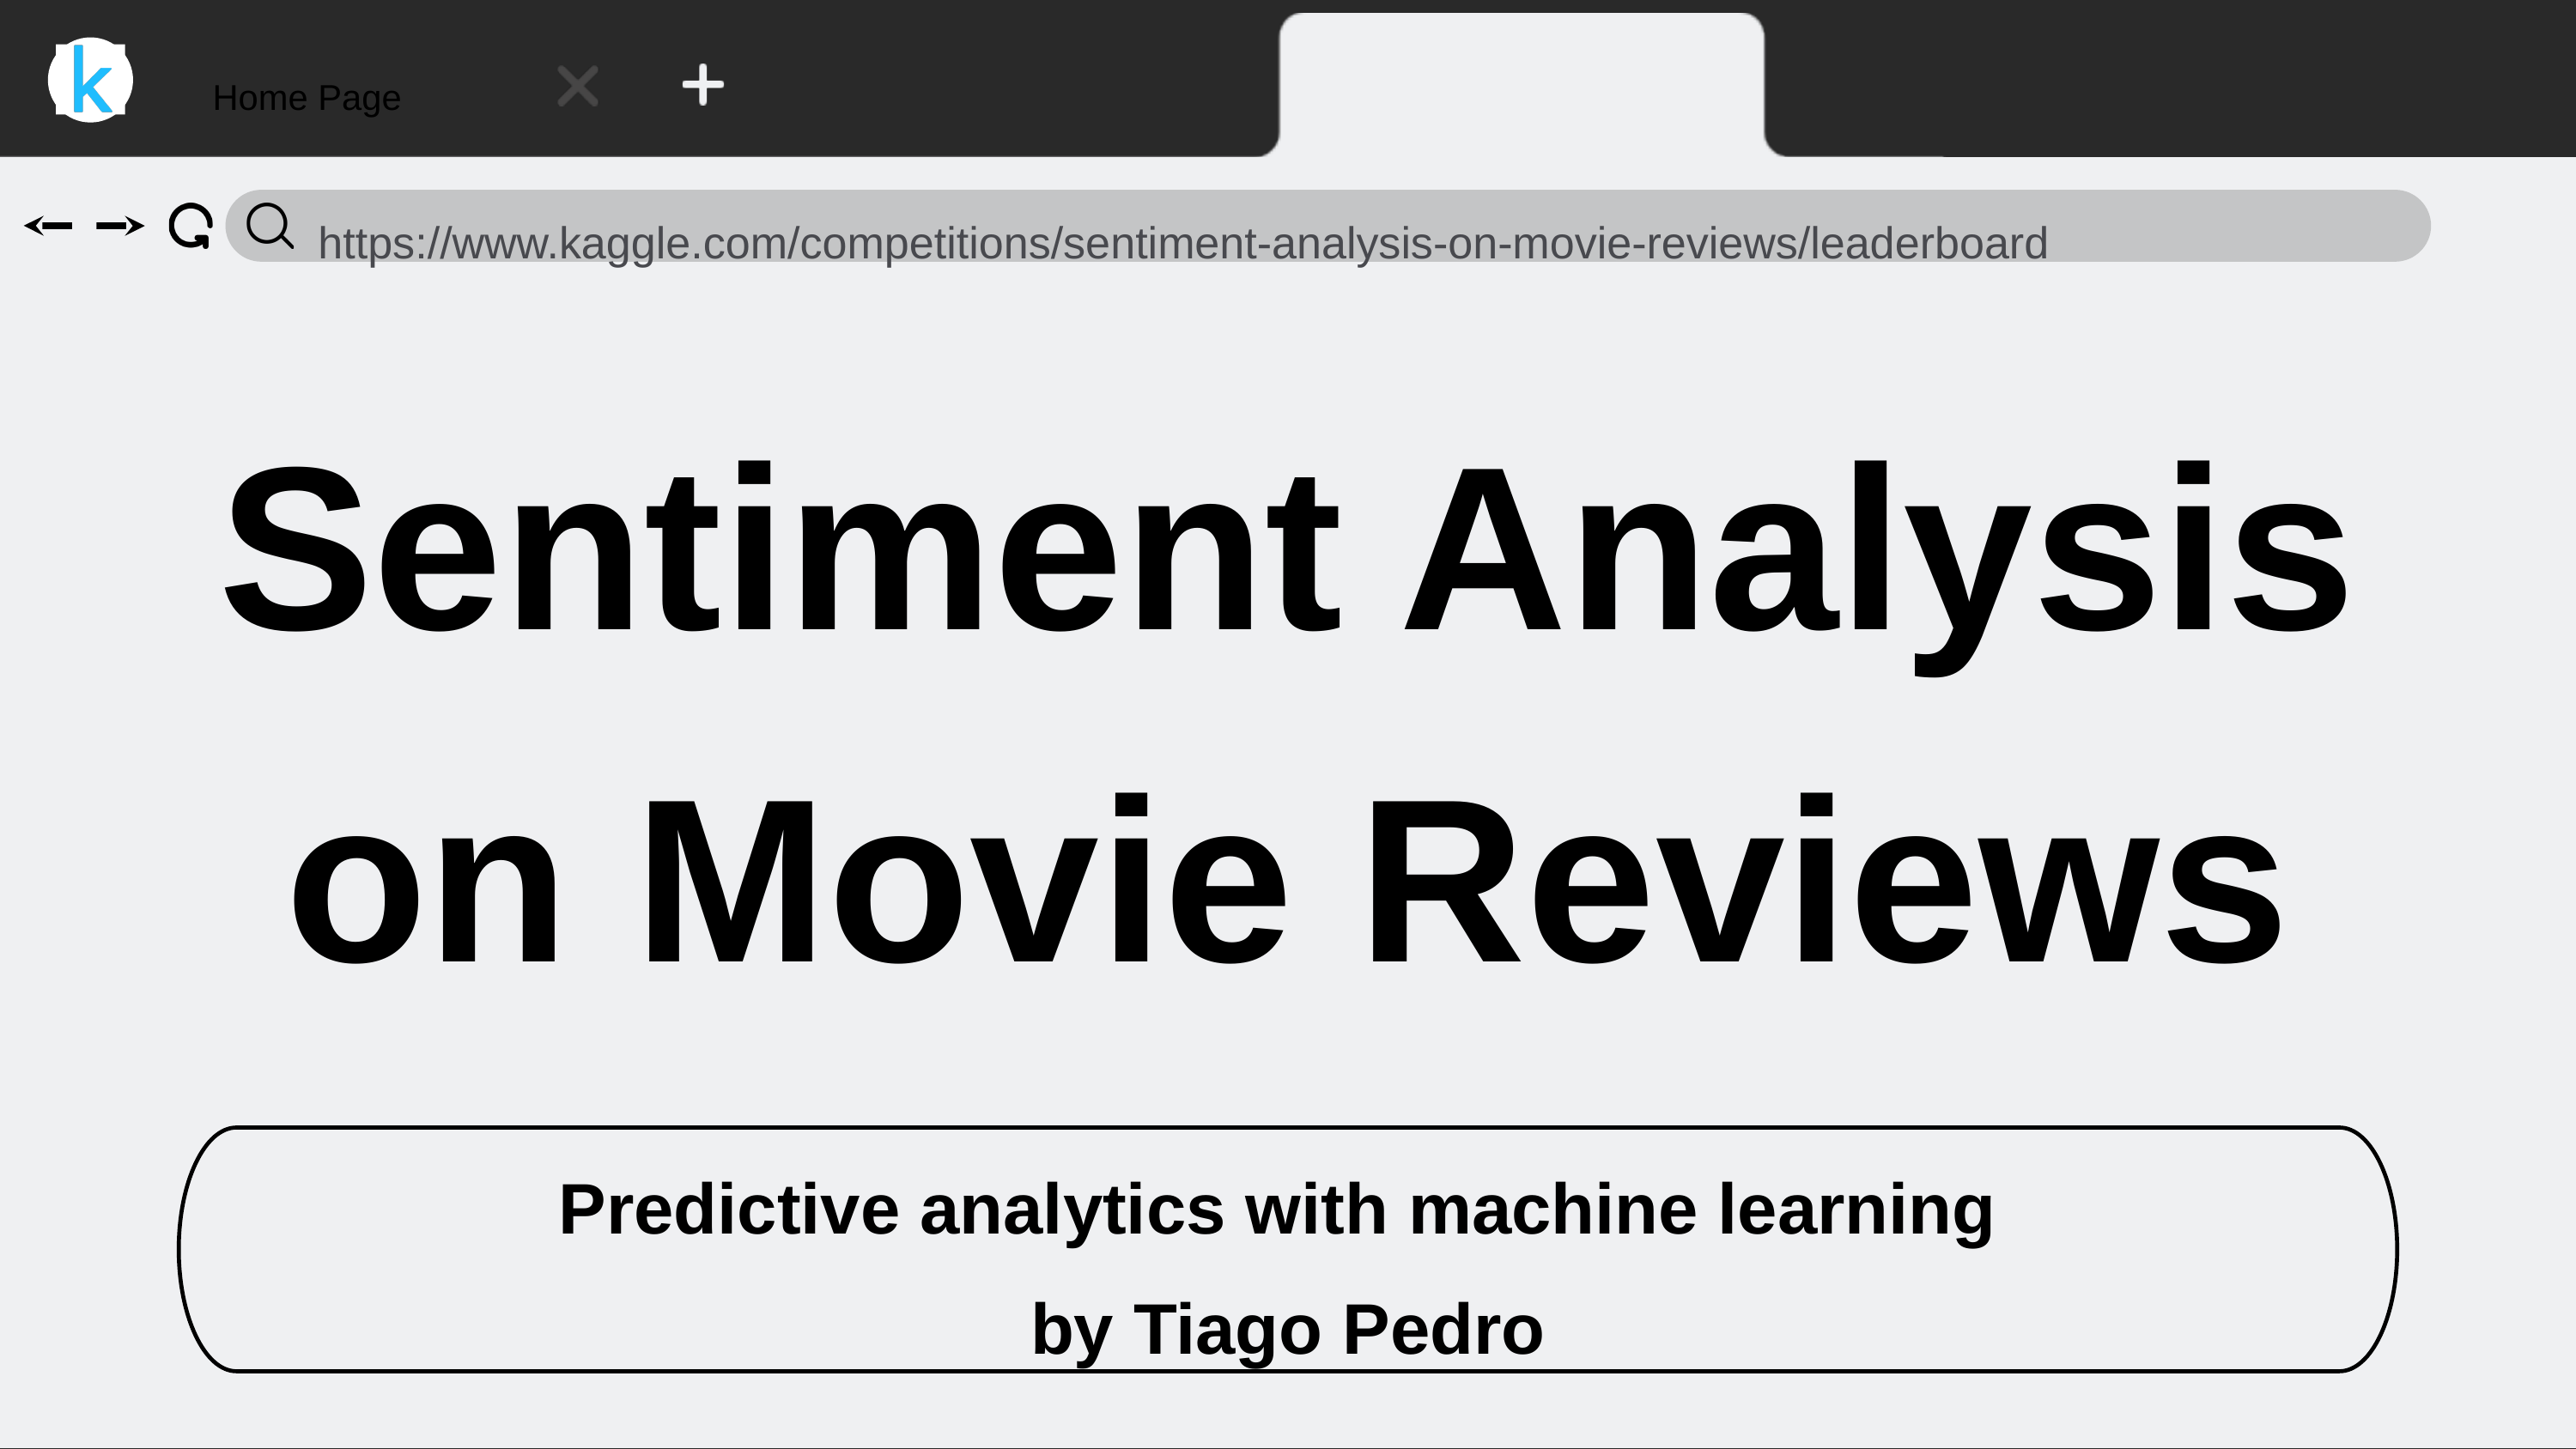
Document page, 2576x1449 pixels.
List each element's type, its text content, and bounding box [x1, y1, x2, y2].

text_box Predictive analytics with machine learning by Tiago Pedro [438, 1127, 2138, 1368]
text_box https://www.kaggle.com/competitions/sentiment-analysis-on-movie-reviews/leaderboard [318, 192, 2432, 268]
text_box Home Page [212, 57, 600, 118]
picture [56, 41, 131, 116]
text_box Home Page [367, 93, 376, 107]
text_box [0, 13, 2576, 1448]
text_box Sentiment Analysis on Movie Reviews [144, 343, 2432, 1342]
